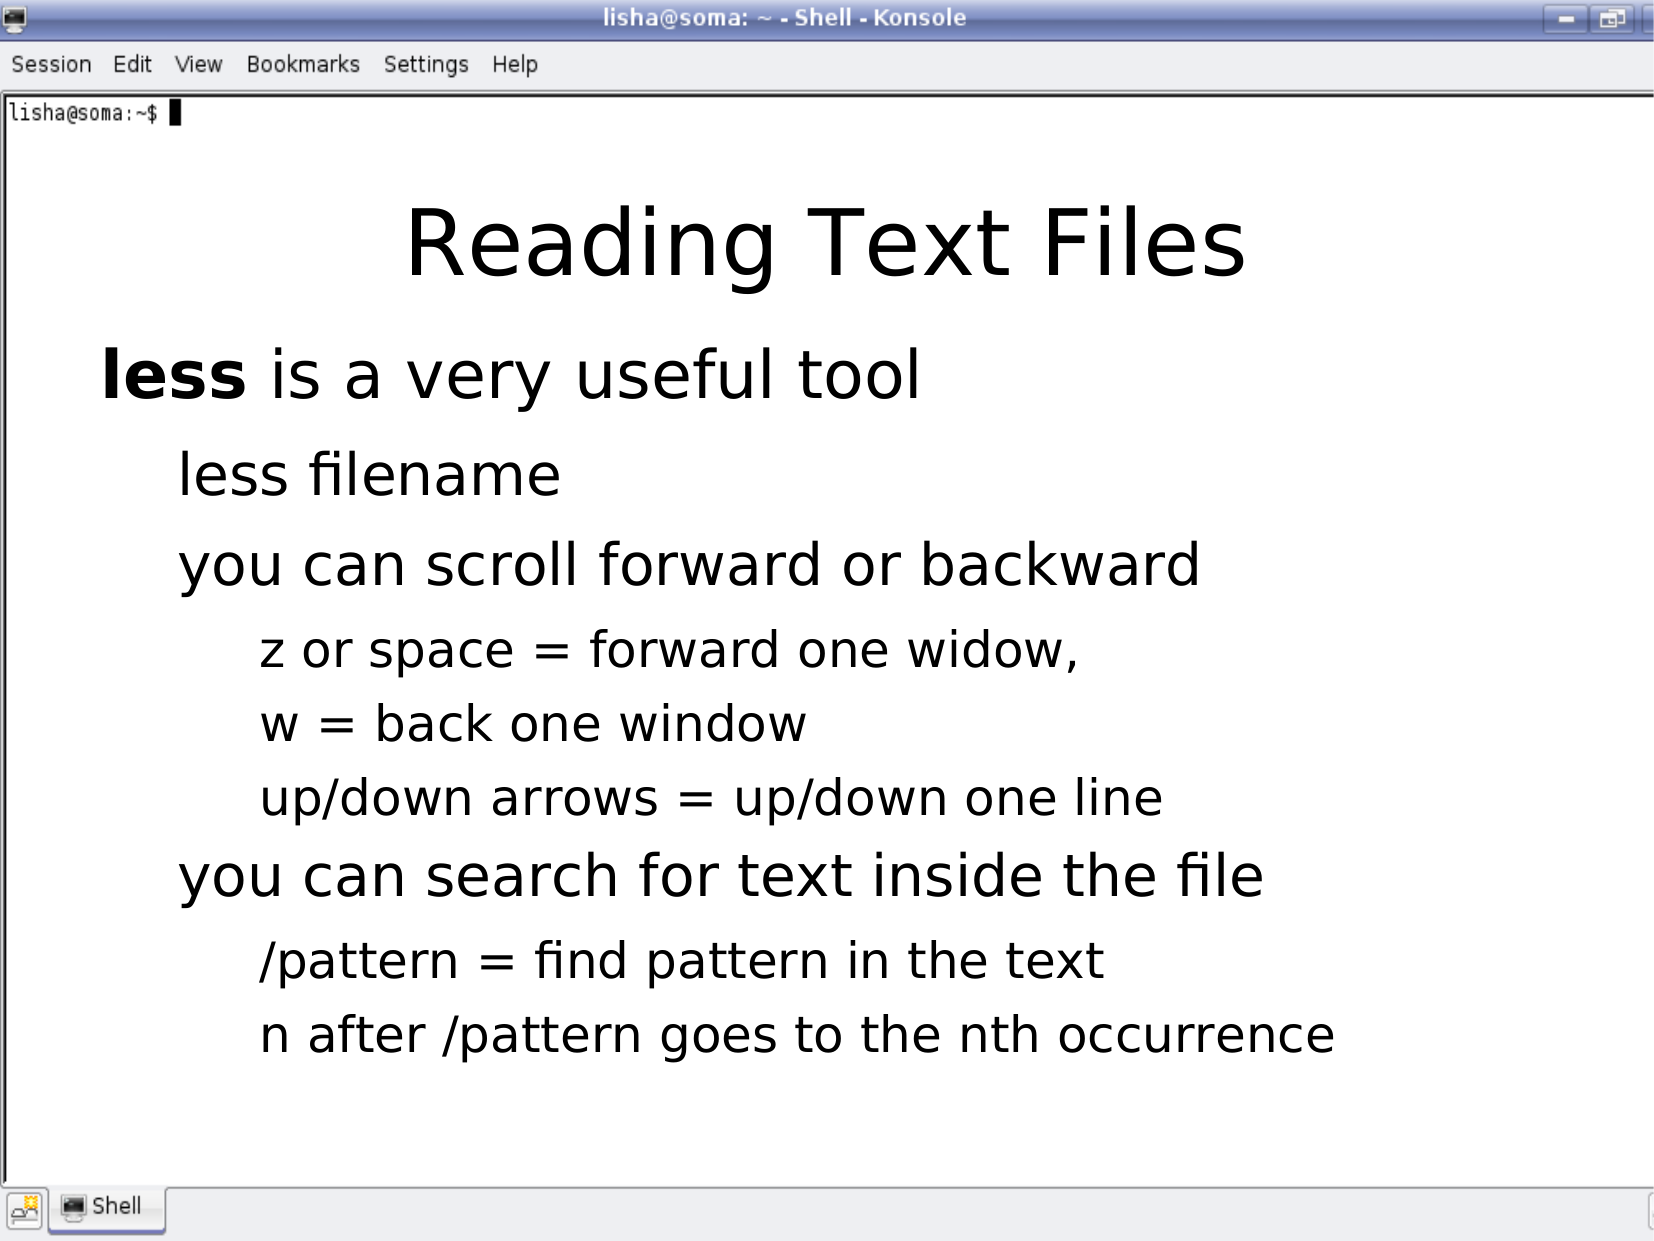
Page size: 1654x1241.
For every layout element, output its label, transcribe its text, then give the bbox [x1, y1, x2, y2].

picture [0, 0, 1654, 1241]
title Reading Text Files [82, 149, 1571, 337]
list less is a very useful tool less filename you can scroll forward or backward z or space = forward one widow, w = back one window up/down arrows = up/down one line you can search for text inside the file /pattern = find pattern in the text n after /pattern goes to the nth occurrence [82, 337, 1571, 1095]
